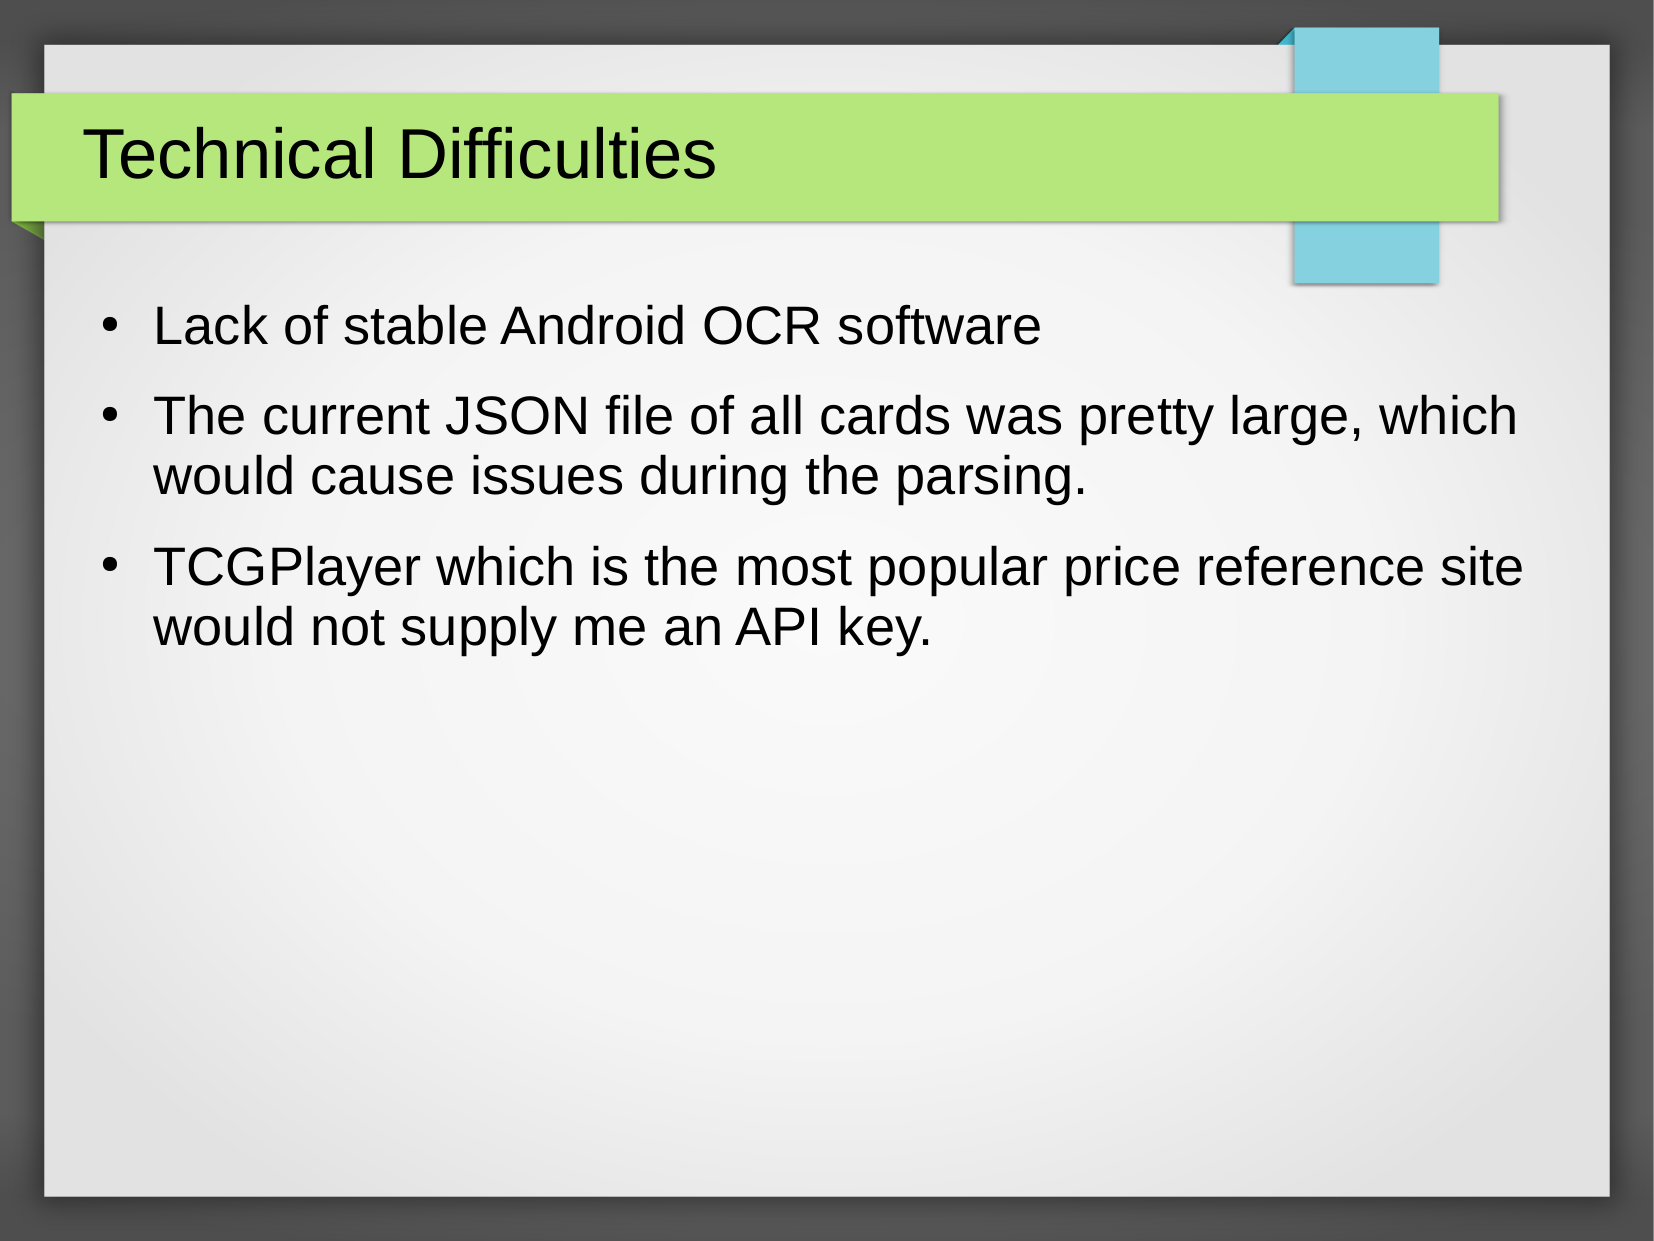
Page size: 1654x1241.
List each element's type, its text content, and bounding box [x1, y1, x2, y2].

list Lack of stable Android OCR software The current JSON file of all cards was pretty large, which would cause issues during the parsing. TCGPlayer which is the most popular price reference site would not supply me an API key. [82, 295, 1571, 1015]
picture [0, 0, 1654, 1241]
title Technical Difficulties [82, 94, 1264, 213]
